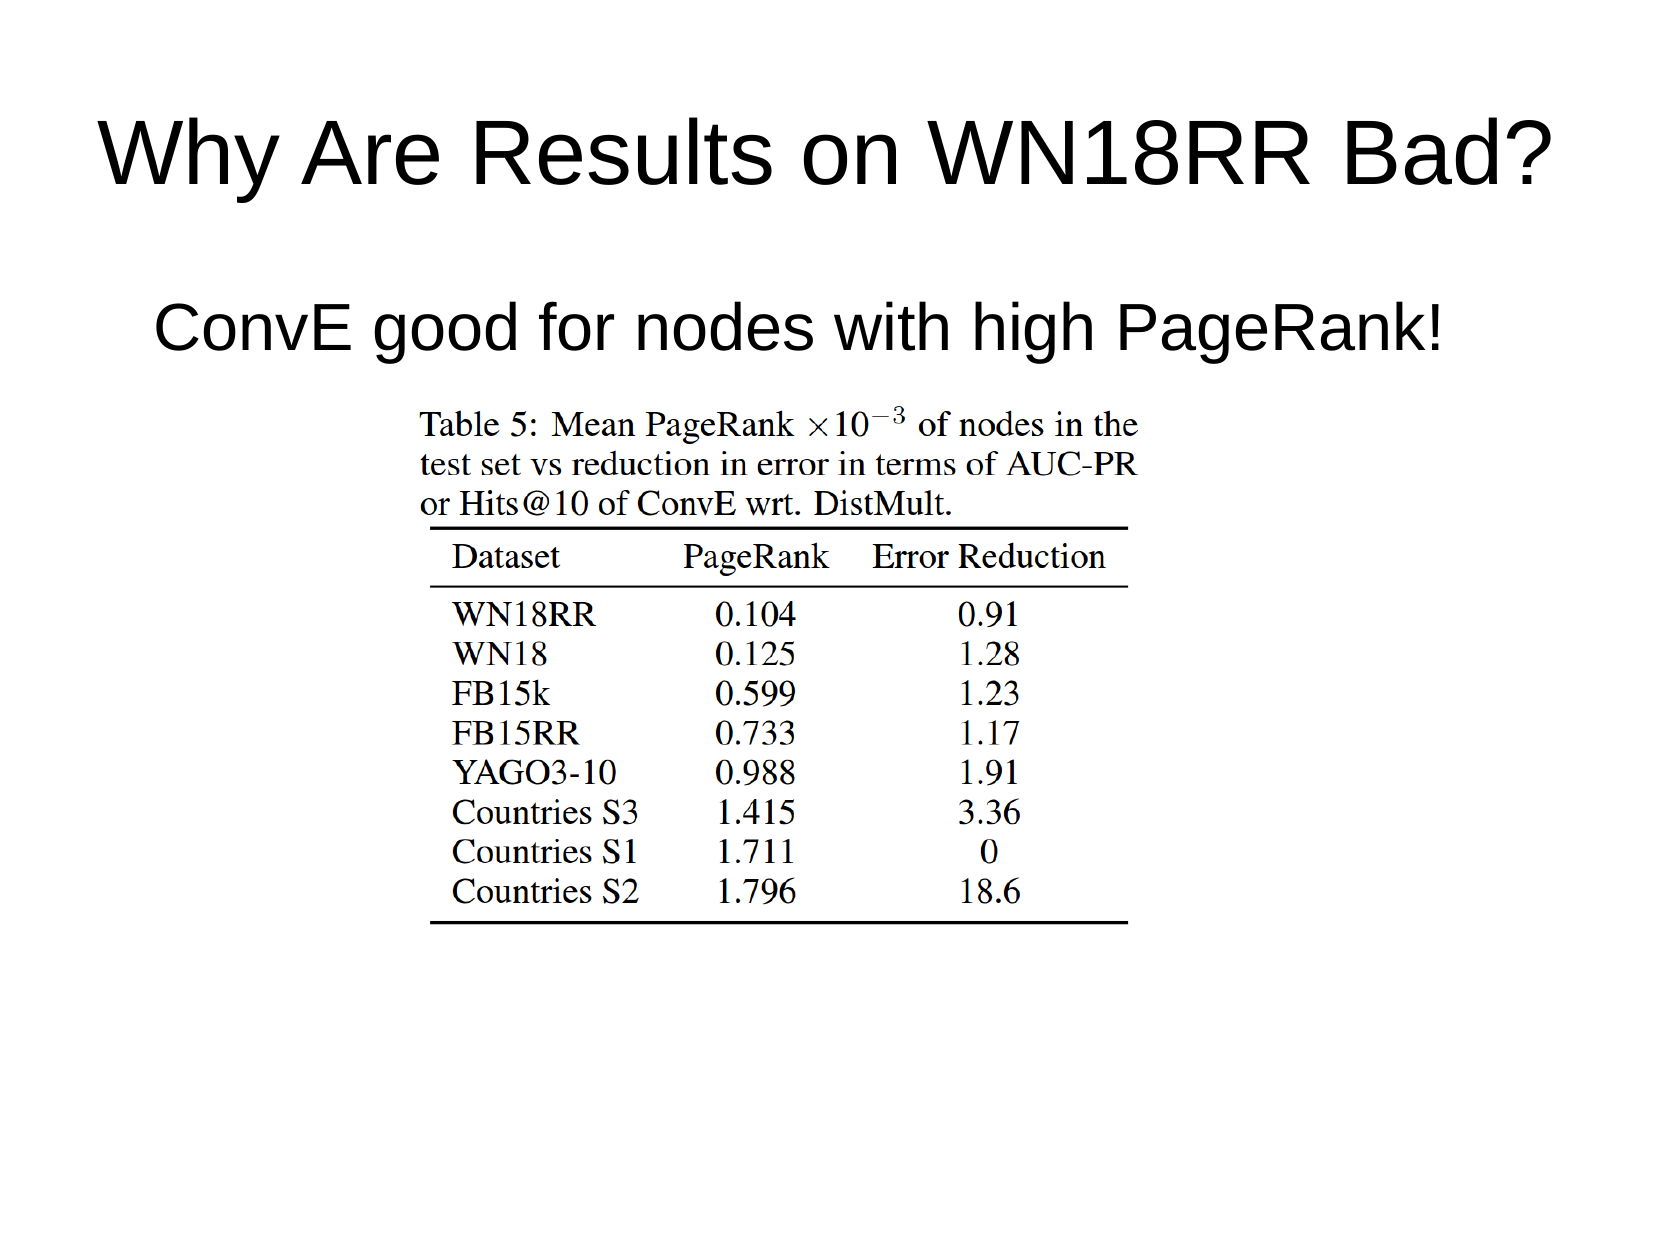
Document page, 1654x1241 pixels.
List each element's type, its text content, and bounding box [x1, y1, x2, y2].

picture [413, 402, 1146, 934]
title Why Are Results on WN18RR Bad? [82, 49, 1571, 257]
list ConvE good for nodes with high PageRank! [82, 290, 1571, 1010]
